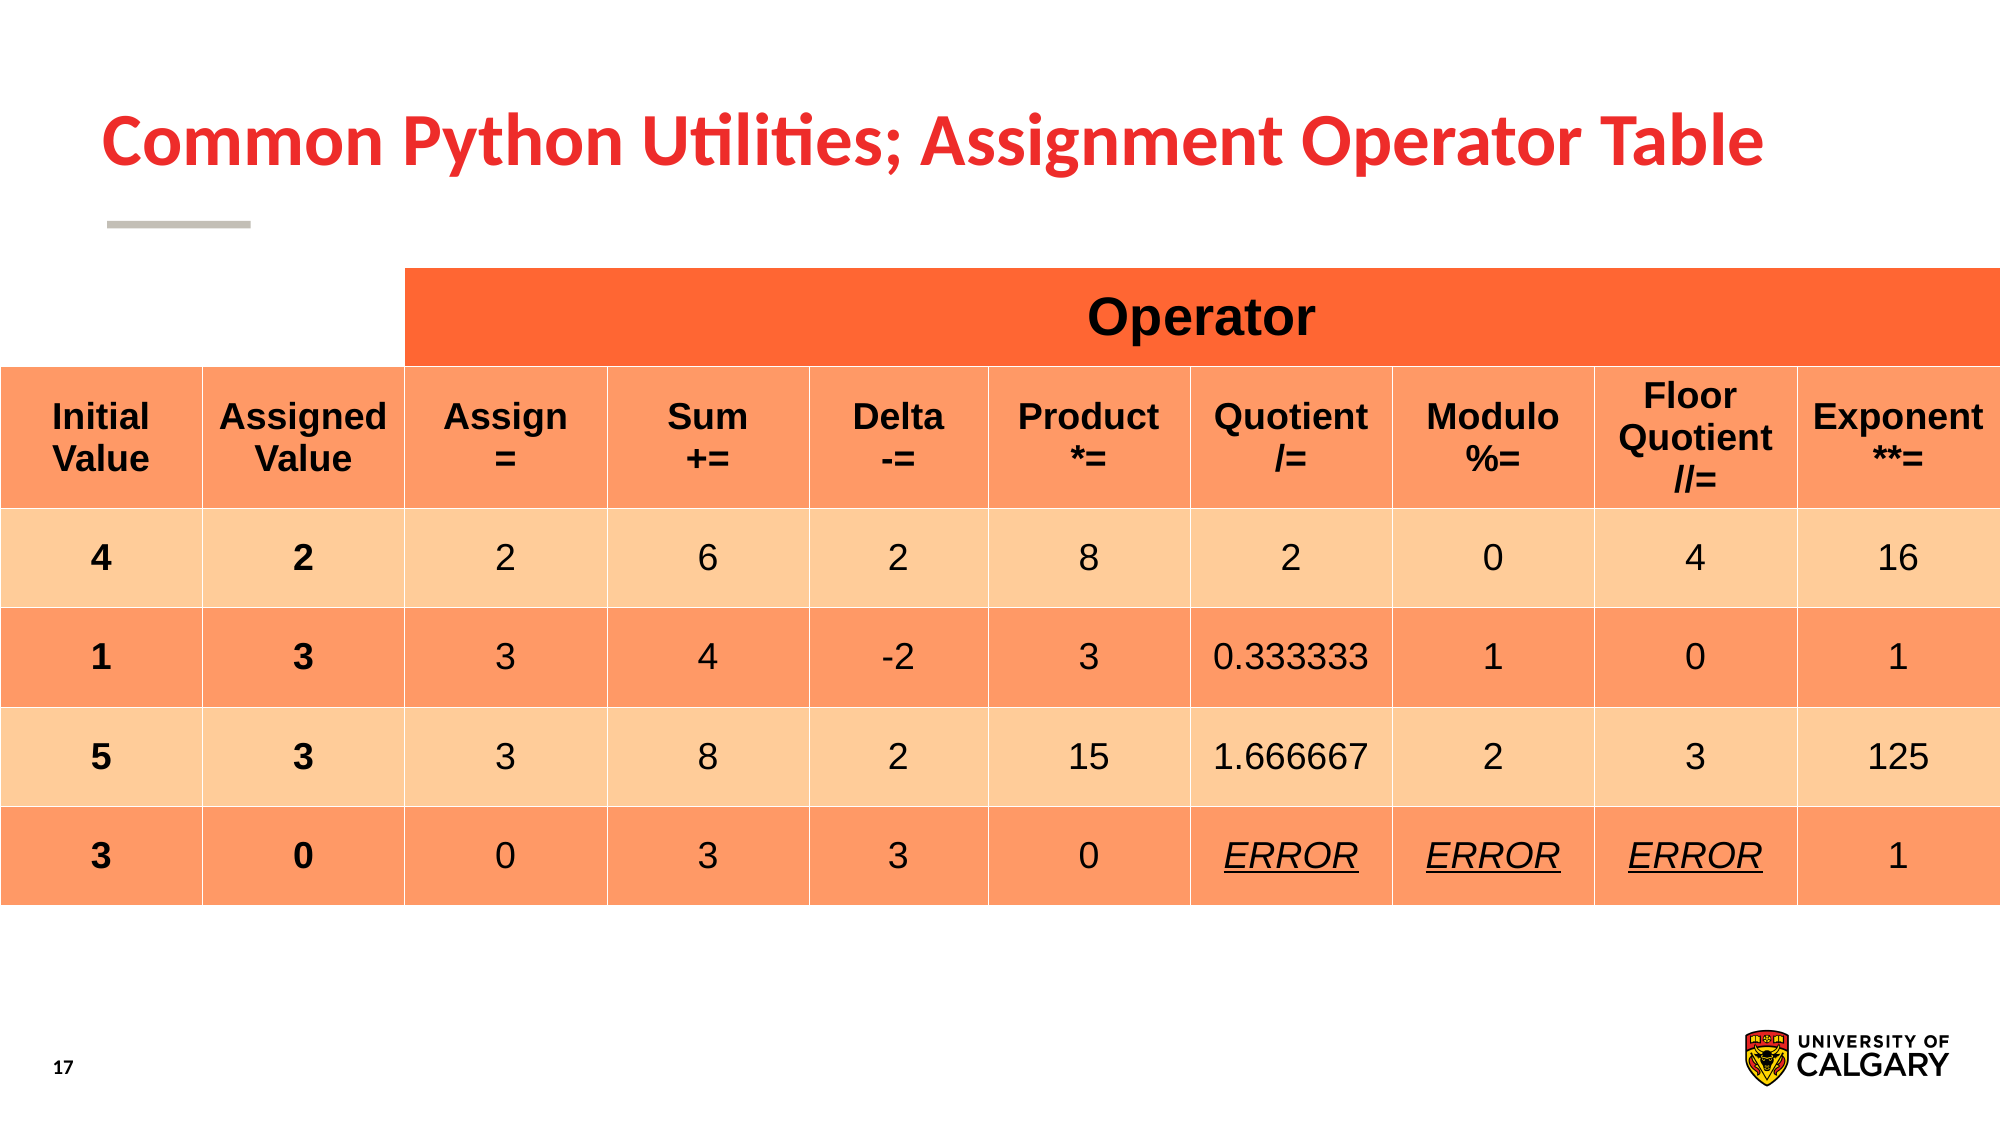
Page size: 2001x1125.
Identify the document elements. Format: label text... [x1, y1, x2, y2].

table_cell 2 [810, 509, 988, 607]
table_cell 4 [1595, 509, 1797, 607]
table_cell 4 [608, 608, 809, 707]
table_cell 2 [405, 509, 607, 607]
table_cell -2 [810, 608, 988, 707]
table_header [1, 268, 202, 366]
table_cell ERROR [1191, 807, 1392, 905]
table_cell ERROR [1393, 807, 1594, 905]
table_cell 0 [989, 807, 1190, 905]
table_header Operator [405, 268, 2000, 366]
table_cell 0 [1595, 608, 1797, 707]
table_cell 2 [203, 509, 404, 607]
table_cell Quotient /= [1191, 367, 1392, 508]
table_cell Modulo %= [1393, 367, 1594, 508]
table_cell 3 [203, 708, 404, 806]
table_cell Assigned Value [203, 367, 404, 508]
table_cell 4 [1, 509, 202, 607]
table_cell 3 [989, 608, 1190, 707]
table_cell Sum += [608, 367, 809, 508]
table_cell 125 [1798, 708, 2000, 806]
title Common Python Utilities; Assignment Operator Table [87, 60, 1805, 222]
table_cell 1.666667 [1191, 708, 1392, 806]
table_cell 5 [1, 708, 202, 806]
picture [1722, 1012, 1972, 1099]
table_header [203, 268, 404, 366]
table_cell 15 [989, 708, 1190, 806]
table_cell 1 [1393, 608, 1594, 707]
table_cell 3 [203, 608, 404, 707]
table_cell 0 [1393, 509, 1594, 607]
table_cell 2 [810, 708, 988, 806]
table_cell 3 [405, 708, 607, 806]
table_cell 0 [203, 807, 404, 905]
table_cell Floor Quotient //= [1595, 367, 1797, 508]
table_cell 16 [1798, 509, 2000, 607]
table_cell 3 [1595, 708, 1797, 806]
table_cell 3 [405, 608, 607, 707]
table_cell 3 [1, 807, 202, 905]
table_cell 1 [1, 608, 202, 707]
table_cell 3 [608, 807, 809, 905]
table_cell 1 [1798, 608, 2000, 707]
table_cell 0 [405, 807, 607, 905]
table_cell 8 [608, 708, 809, 806]
table_cell Product *= [989, 367, 1190, 508]
table_cell 3 [810, 807, 988, 905]
table_cell 1 [1798, 807, 2000, 905]
table_cell 2 [1393, 708, 1594, 806]
table_cell 6 [608, 509, 809, 607]
table_cell 2 [1191, 509, 1392, 607]
table_cell Assign = [405, 367, 607, 508]
table_cell 8 [989, 509, 1190, 607]
table_cell Delta -= [810, 367, 988, 508]
table_cell Exponent **= [1798, 367, 2000, 508]
table_cell ERROR [1595, 807, 1797, 905]
table_cell 0.333333 [1191, 608, 1392, 707]
table_cell Initial Value [1, 367, 202, 508]
